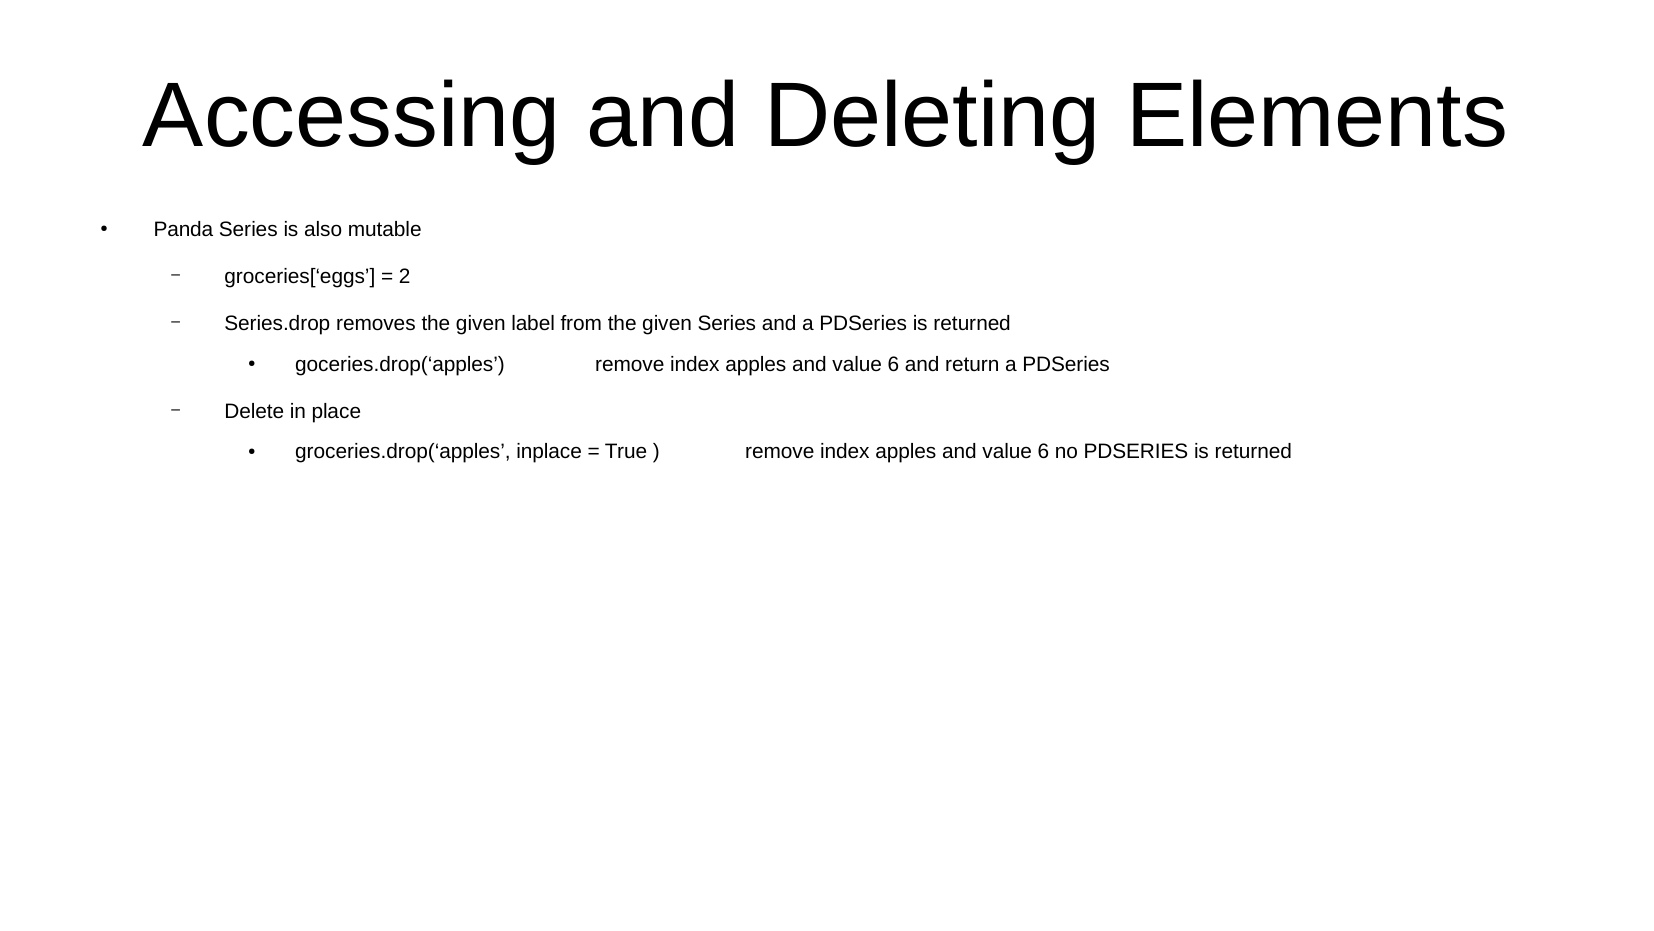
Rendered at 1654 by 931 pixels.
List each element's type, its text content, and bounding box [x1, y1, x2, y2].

title Accessing and Deleting Elements [82, 37, 1571, 193]
list Panda Series is also mutable groceries[‘eggs’] = 2 Series.drop removes the given label from the given Series and a PDSeries is returned goceries.drop(‘apples’) remove index apples and value 6 and return a PDSeries Delete in place groceries.drop(‘apples’, inplace = True ) remove index apples and value 6 no PDSERIES is returned [82, 217, 1621, 901]
